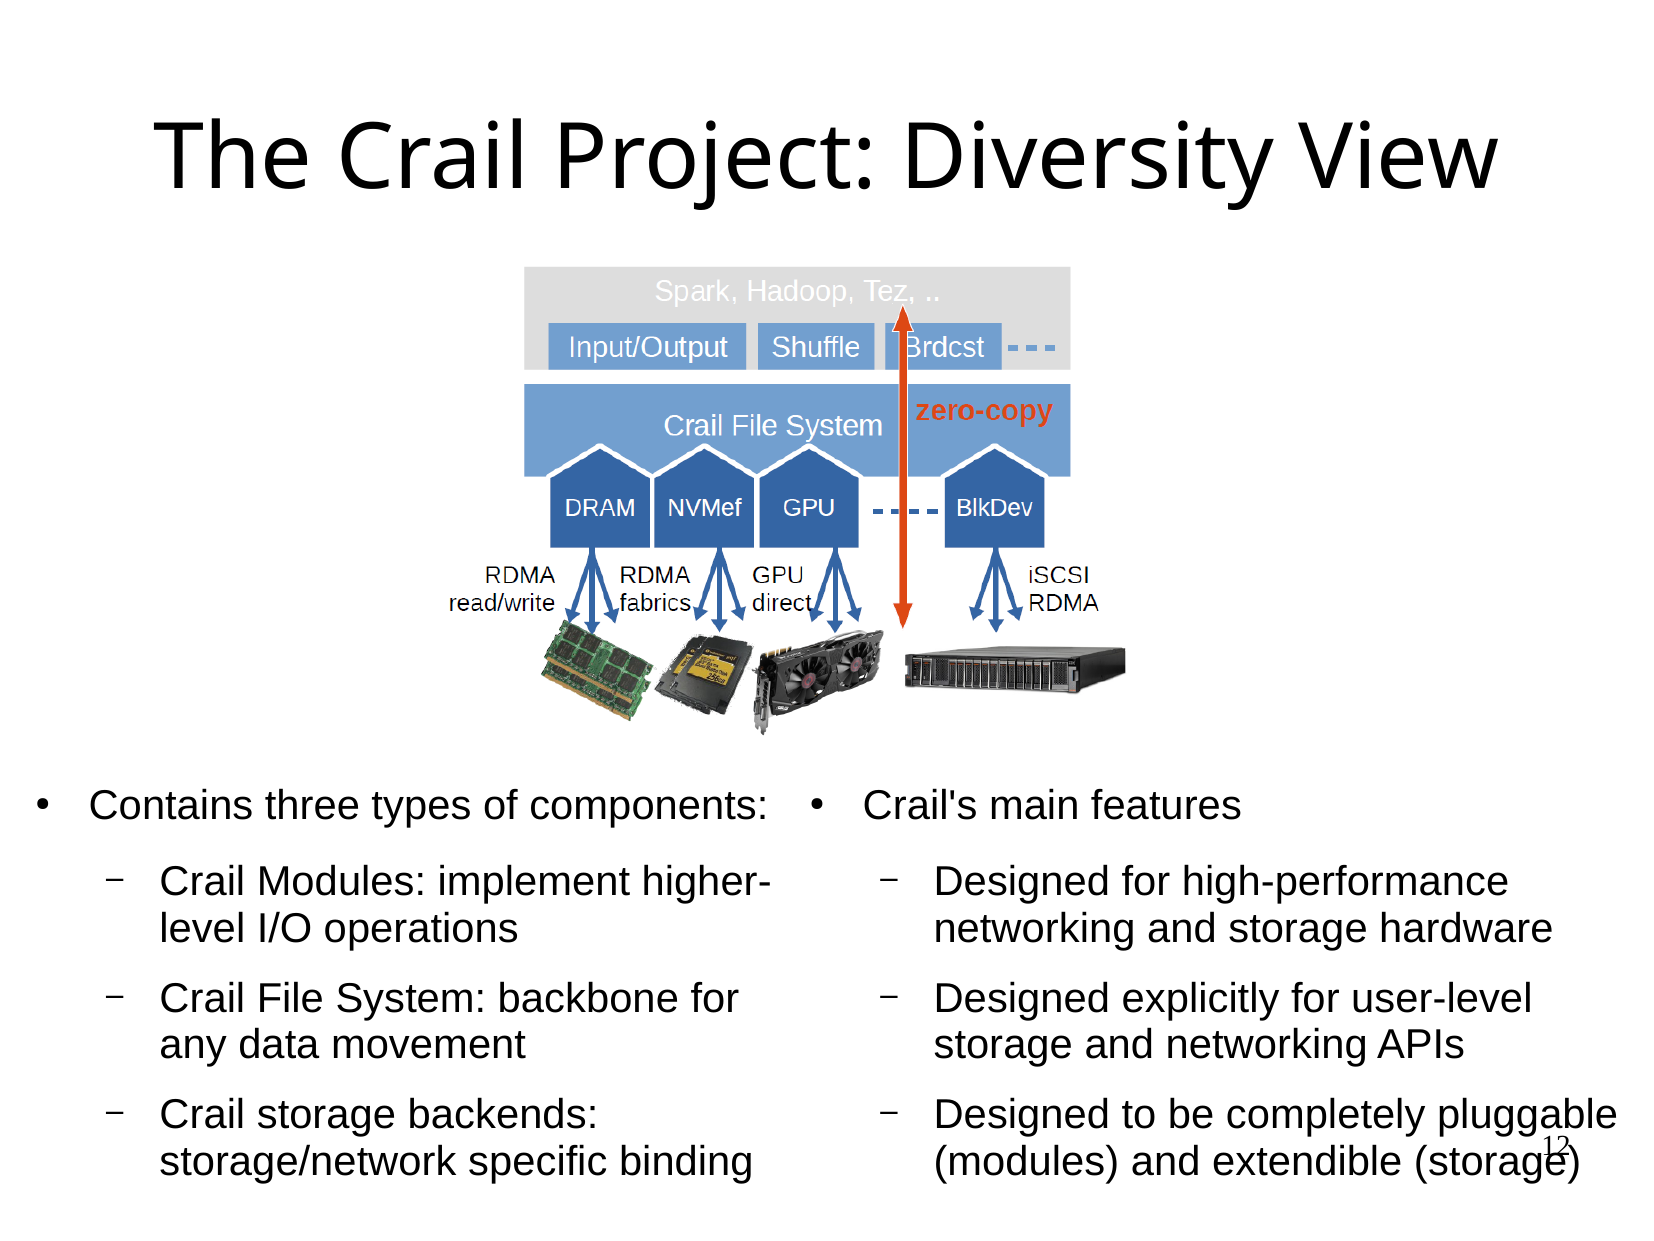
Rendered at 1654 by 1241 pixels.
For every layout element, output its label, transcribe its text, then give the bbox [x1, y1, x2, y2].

list Crail's main features Designed for high-performance networking and storage hardware Designed explicitly for user-level storage and networking APIs Designed to be completely pluggable (modules) and extendible (storage) [791, 781, 1631, 1241]
list Contains three types of components: Crail Modules: implement higher-level I/O operations Crail File System: backbone for any data movement Crail storage backends: storage/network specific binding [17, 781, 791, 1241]
title The Crail Project: Diversity View [82, 49, 1571, 257]
picture [415, 257, 1171, 780]
